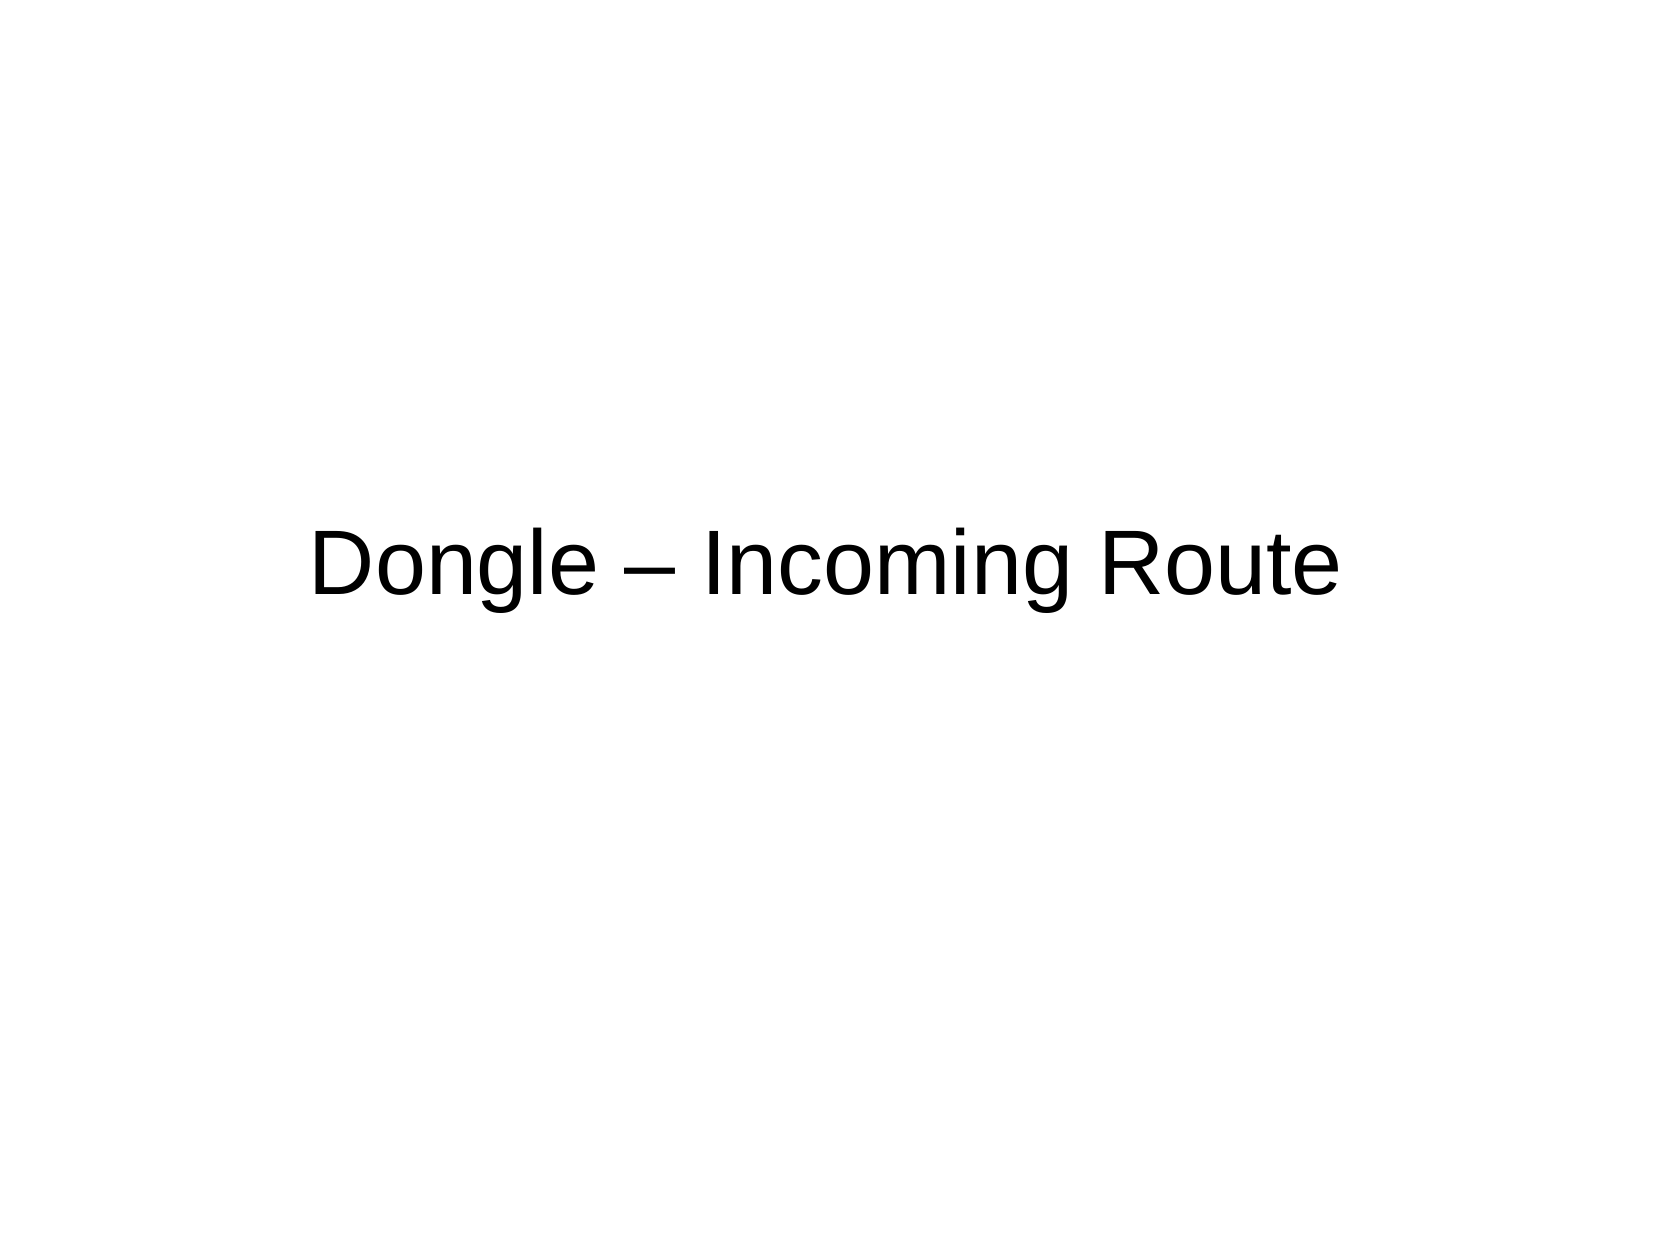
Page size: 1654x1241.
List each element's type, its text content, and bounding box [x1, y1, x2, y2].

title Dongle – Incoming Route [82, 0, 1571, 615]
